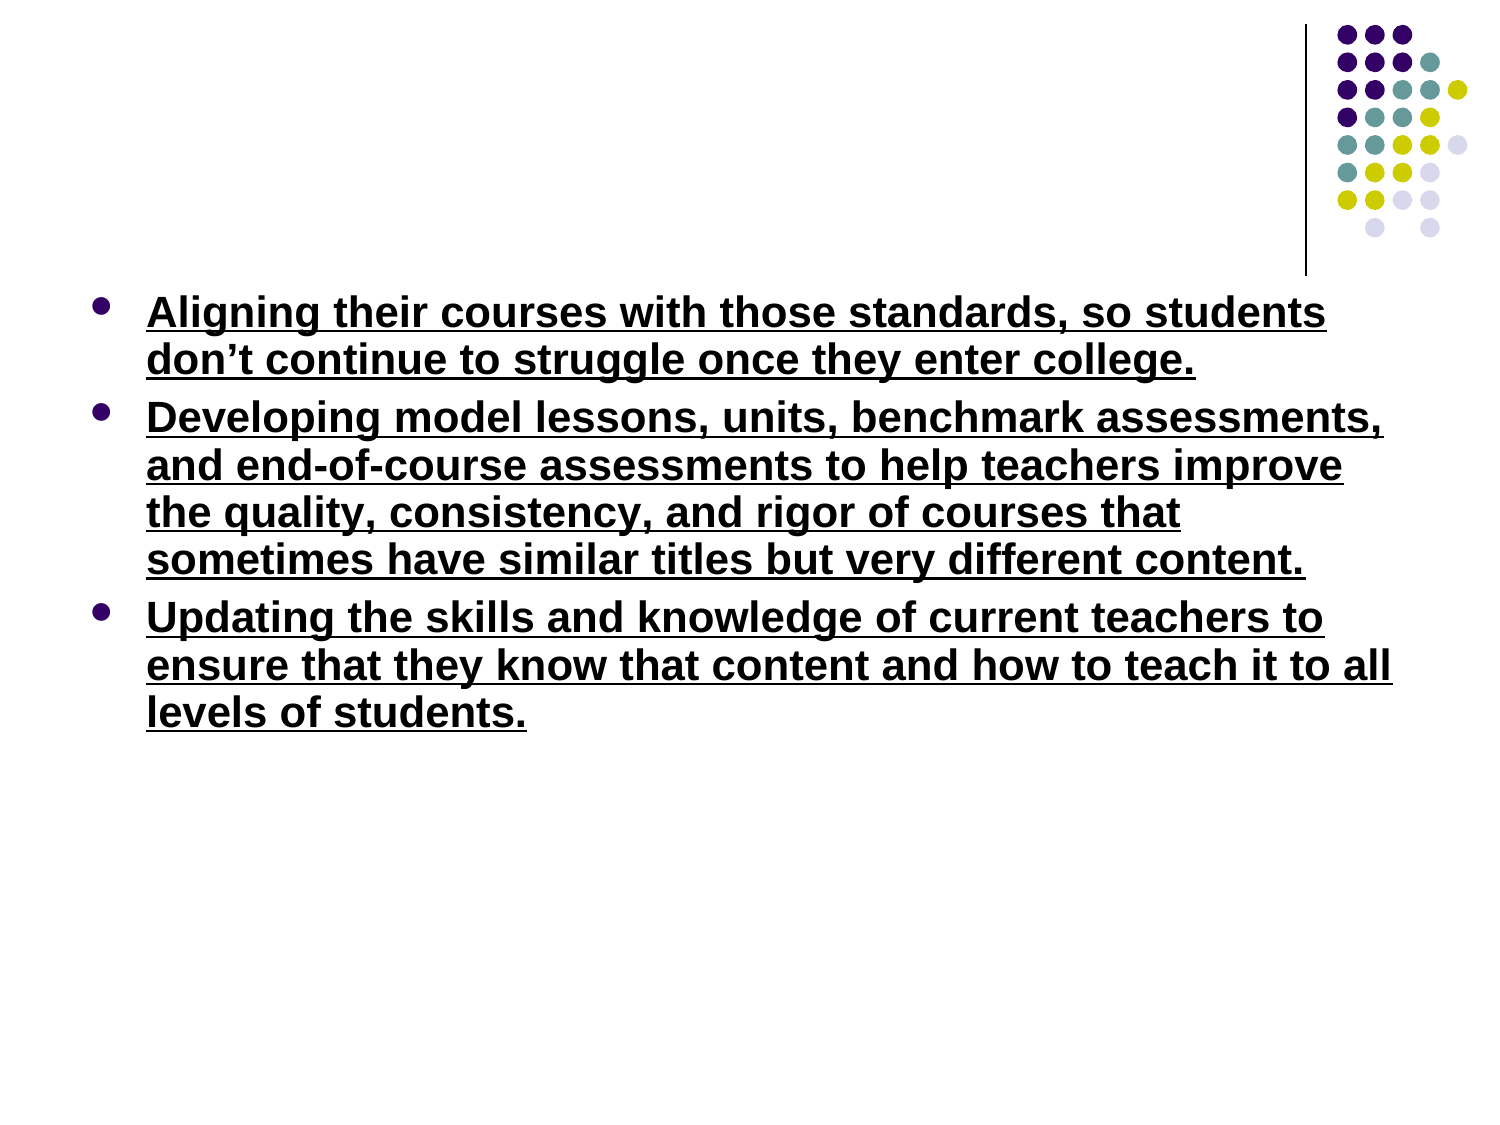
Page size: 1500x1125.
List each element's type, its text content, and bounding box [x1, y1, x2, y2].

list Aligning their courses with those standards, so students don’t continue to struggle once they enter college. Developing model lessons, units, benchmark assessments, and end-of-course assessments to help teachers improve the quality, consistency, and rigor of courses that sometimes have similar titles but very different content. Updating the skills and knowledge of current teachers to ensure that they know that content and how to teach it to all levels of students. [75, 282, 1426, 1006]
